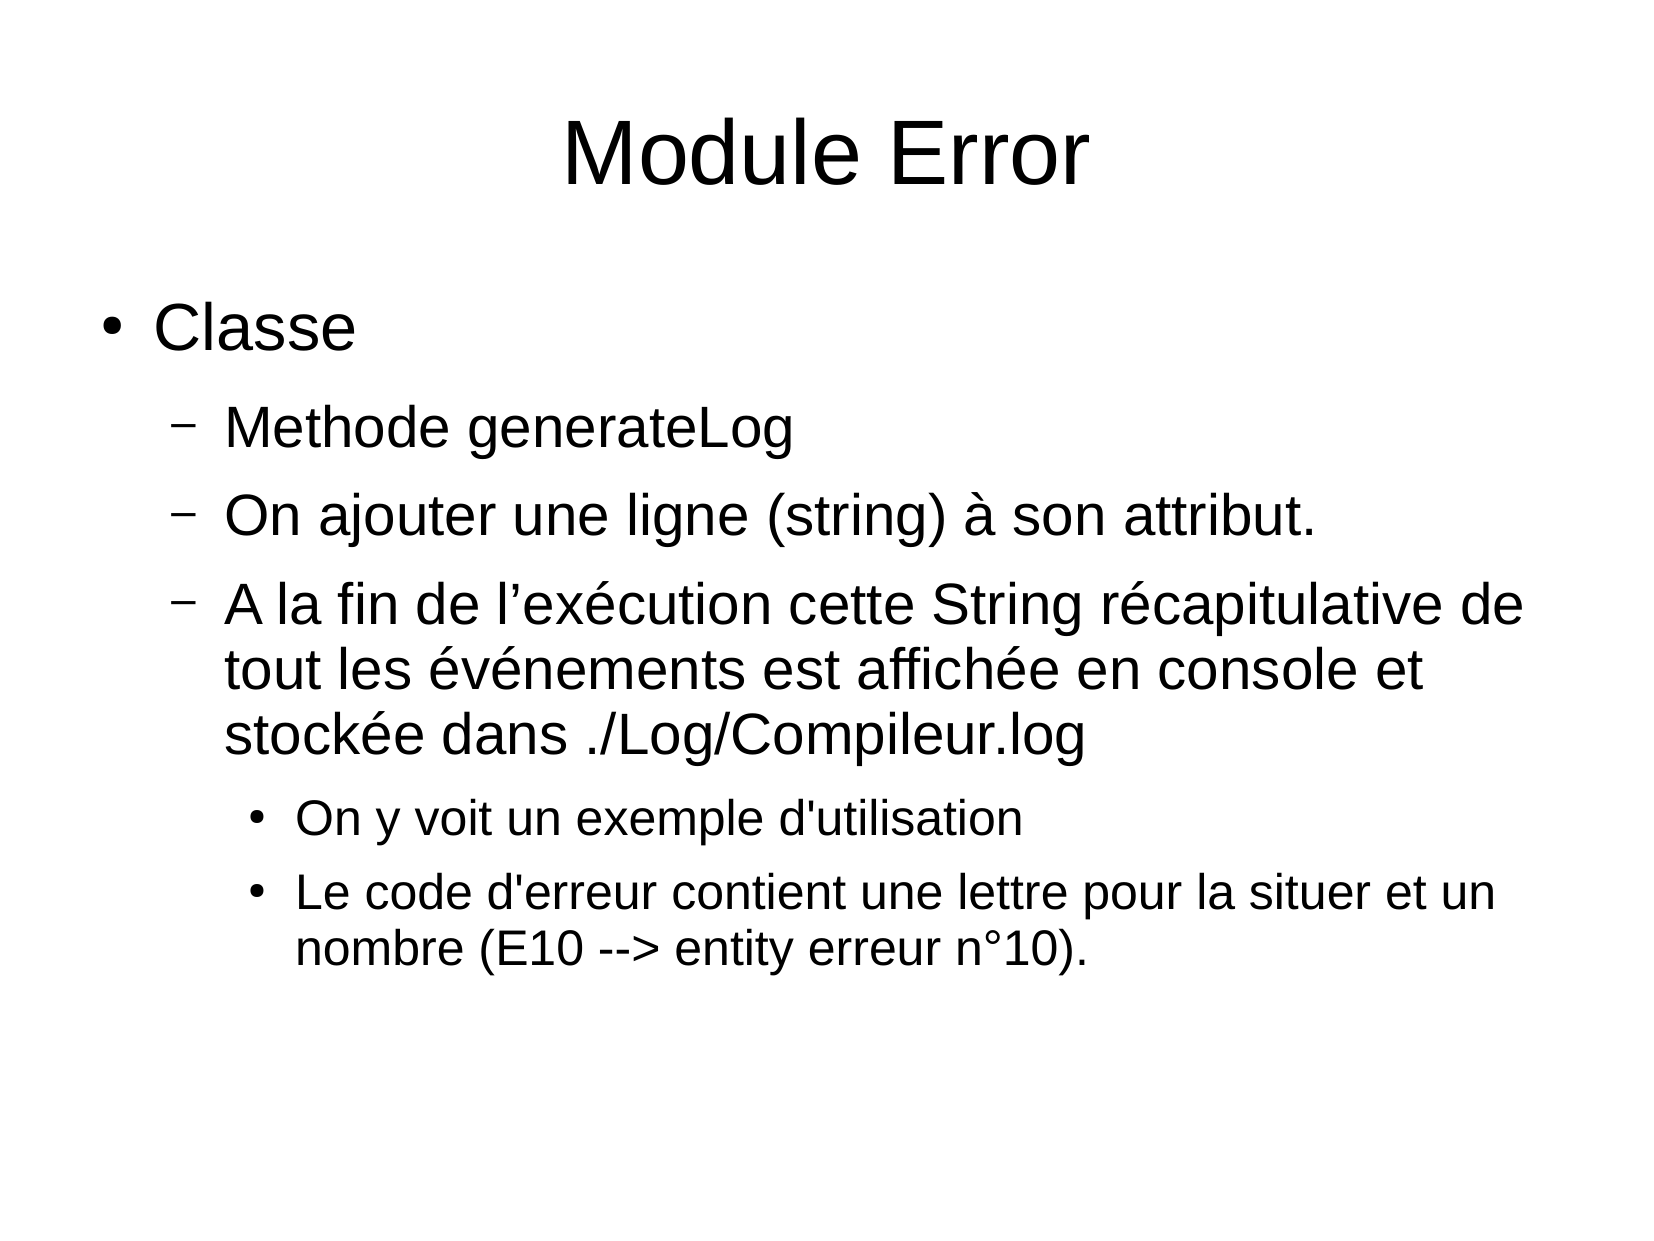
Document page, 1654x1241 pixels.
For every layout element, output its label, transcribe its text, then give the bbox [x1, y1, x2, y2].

list Classe Methode generateLog On ajouter une ligne (string) à son attribut. A la fin de l’exécution cette String récapitulative de tout les événements est affichée en console et stockée dans ./Log/Compileur.log On y voit un exemple d'utilisation Le code d'erreur contient une lettre pour la situer et un nombre (E10 --> entity erreur n°10). [82, 290, 1571, 1010]
title Module Error [82, 49, 1571, 257]
